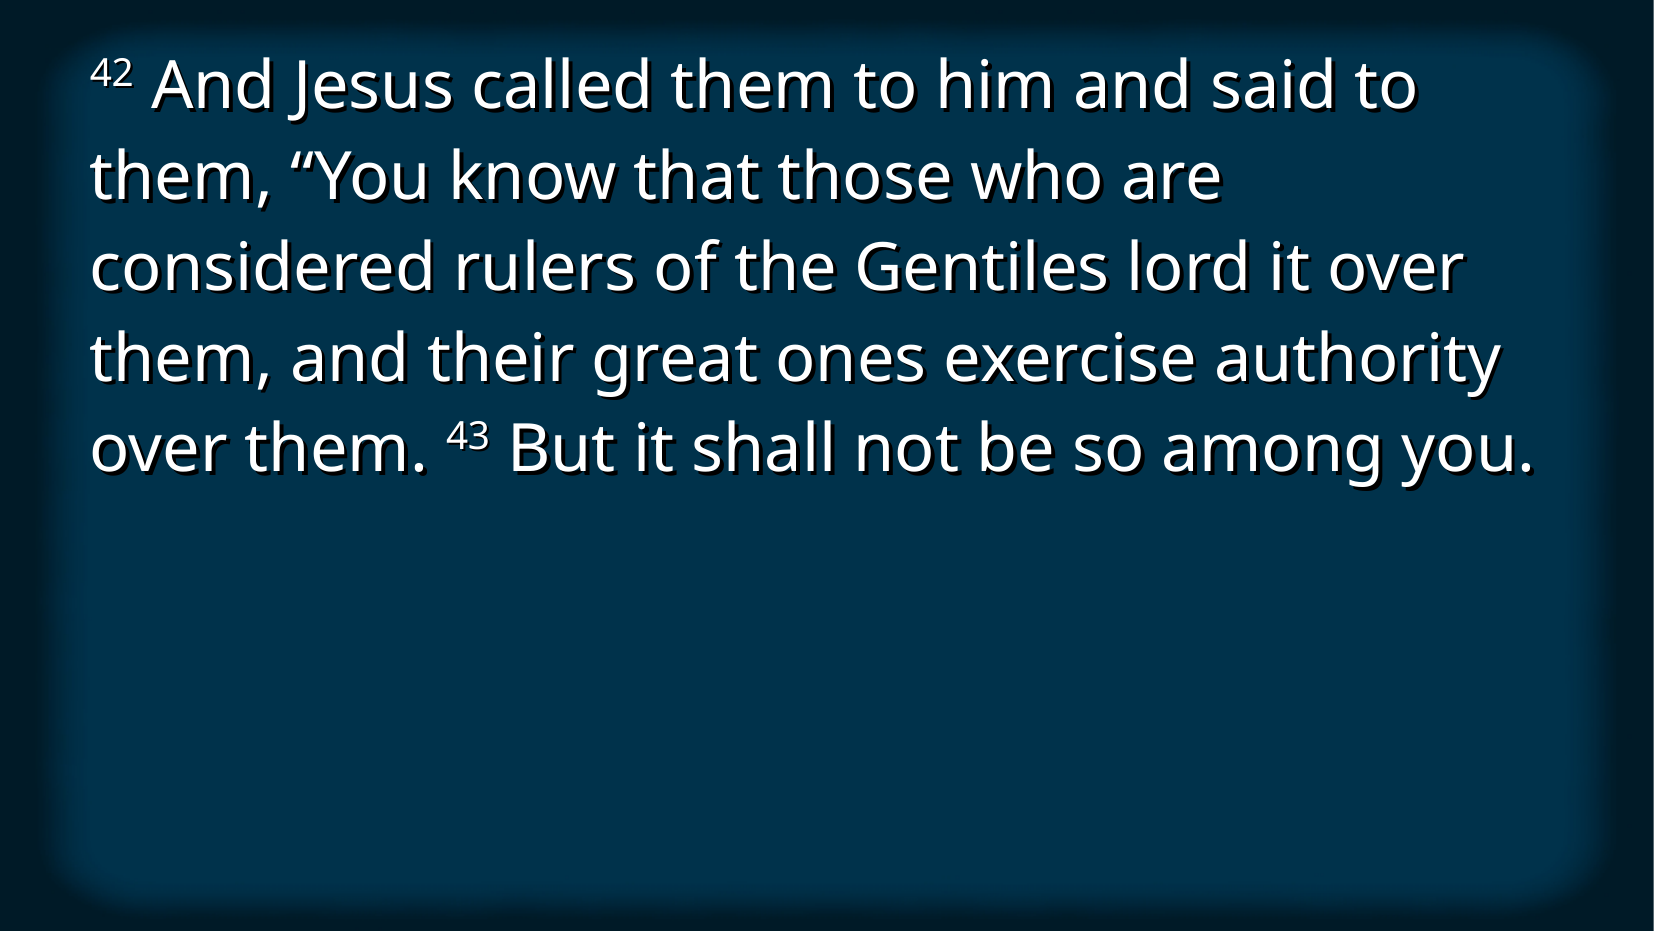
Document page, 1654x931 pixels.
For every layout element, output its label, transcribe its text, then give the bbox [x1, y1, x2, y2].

picture [0, 0, 1654, 931]
text_box 42 And Jesus called them to him and said to them, “You know that those who are considered rulers of the Gentiles lord it over them, and their great ones exercise authority over them. 43 But it shall not be so among you. [75, 30, 1591, 489]
